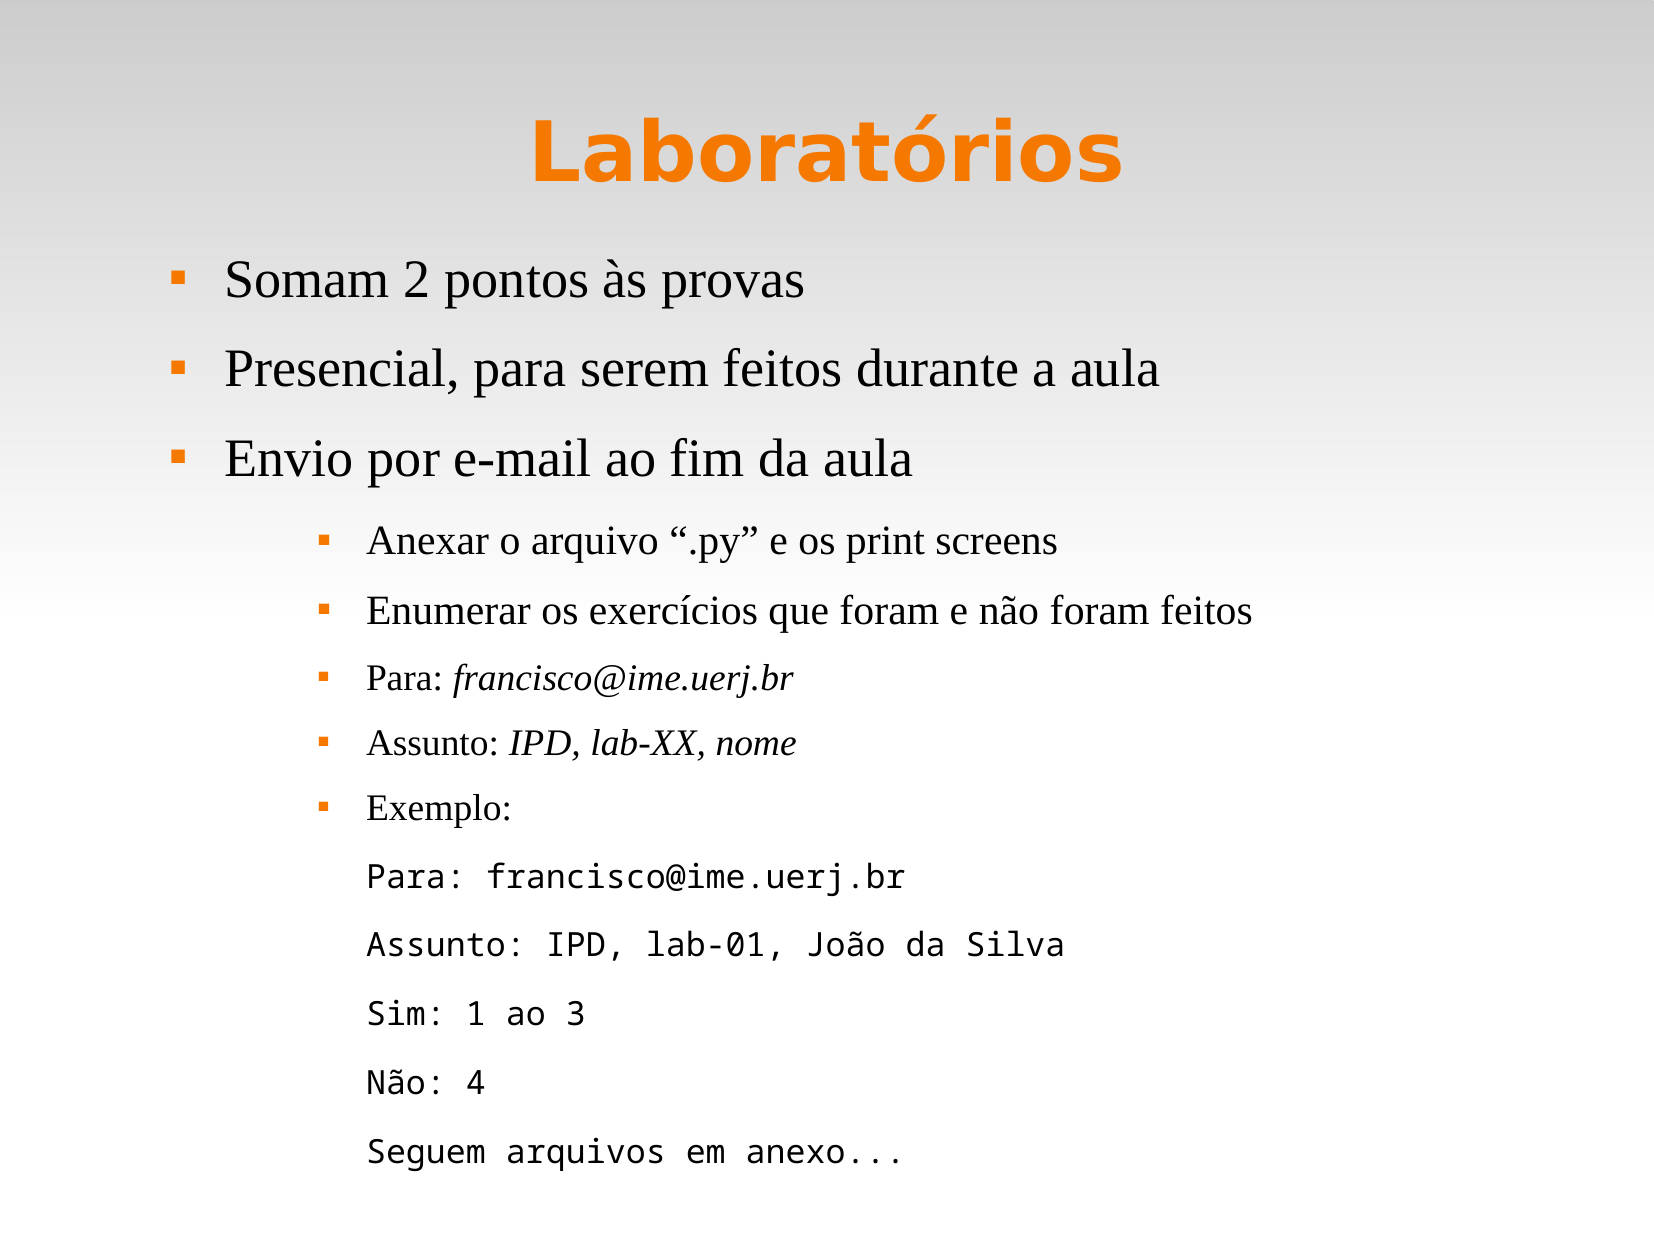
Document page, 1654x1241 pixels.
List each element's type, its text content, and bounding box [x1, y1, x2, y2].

list Somam 2 pontos às provas Presencial, para serem feitos durante a aula Envio por e-mail ao fim da aula Anexar o arquivo “.py” e os print screens Enumerar os exercícios que foram e não foram feitos Para: francisco@ime.uerj.br Assunto: IPD, lab-XX, nome Exemplo: Para: francisco@ime.uerj.br Assunto: IPD, lab-01, João da Silva Sim: 1 ao 3 Não: 4 Seguem arquivos em anexo... [82, 248, 1608, 1241]
title Laboratórios [82, 49, 1571, 248]
